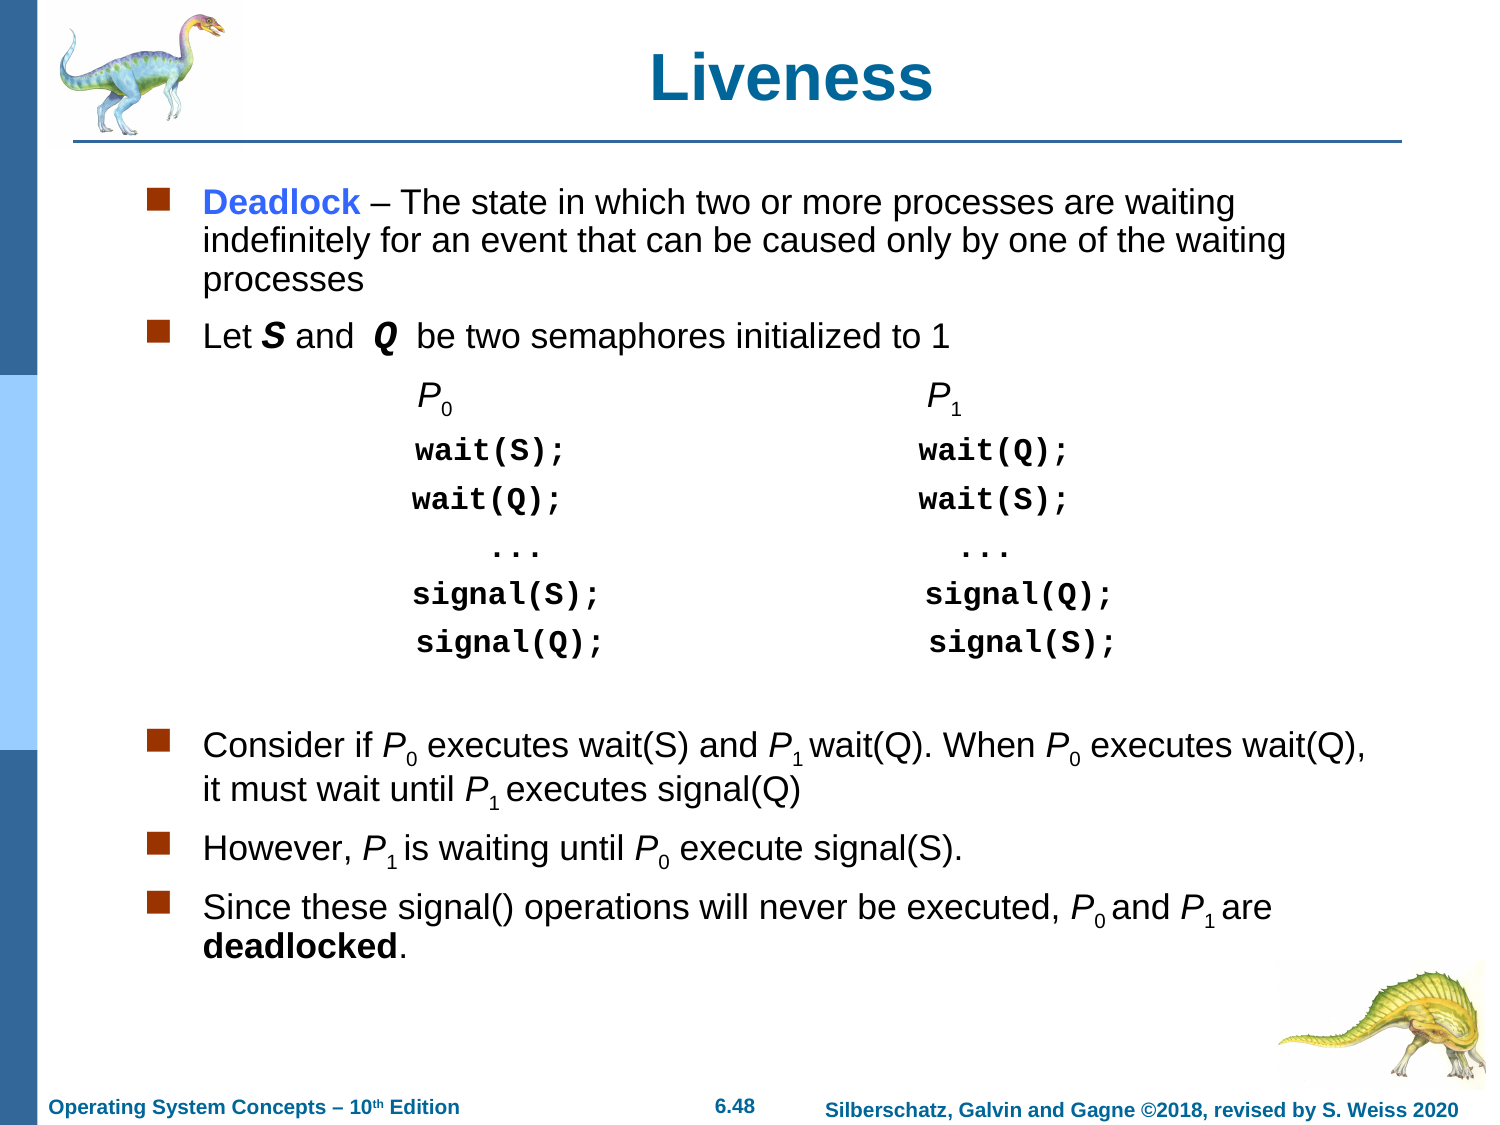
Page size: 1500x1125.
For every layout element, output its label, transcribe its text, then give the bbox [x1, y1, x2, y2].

title Liveness [159, 26, 1426, 122]
picture [46, 0, 243, 149]
list Deadlock – The state in which two or more processes are waiting indefinitely for an event that can be caused only by one of the waiting processes Let S and Q be two semaphores initialized to 1 P0 P1 wait(S); wait(Q); wait(Q); wait(S); ... ... signal(S); signal(Q); signal(Q); signal(S); Consider if P0 executes wait(S) and P1 wait(Q). When P0 executes wait(Q), it must wait until P1 executes signal(Q) However, P1 is waiting until P0 execute signal(S). Since these signal() operations will never be executed, P0 and P1 are deadlocked. [134, 176, 1389, 981]
picture [1275, 959, 1486, 1090]
